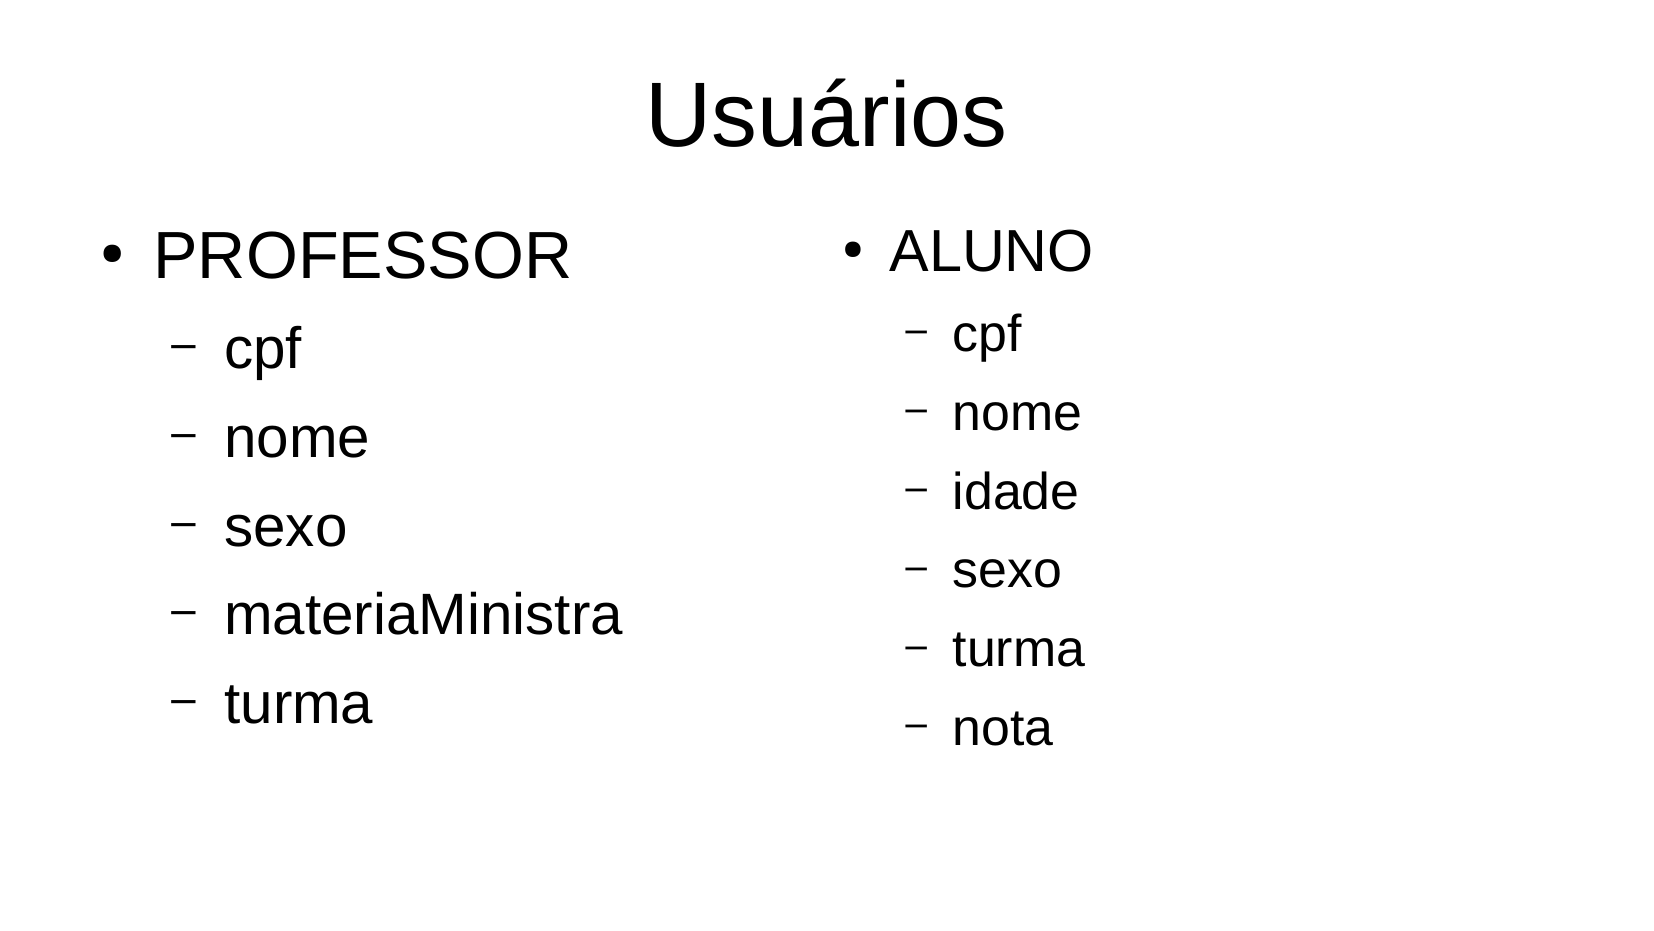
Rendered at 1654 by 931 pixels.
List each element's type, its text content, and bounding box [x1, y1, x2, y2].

list PROFESSOR cpf nome sexo materiaMinistra turma [82, 217, 826, 758]
title Usuários [82, 37, 1571, 193]
list ALUNO cpf nome idade sexo turma nota [826, 217, 1571, 758]
